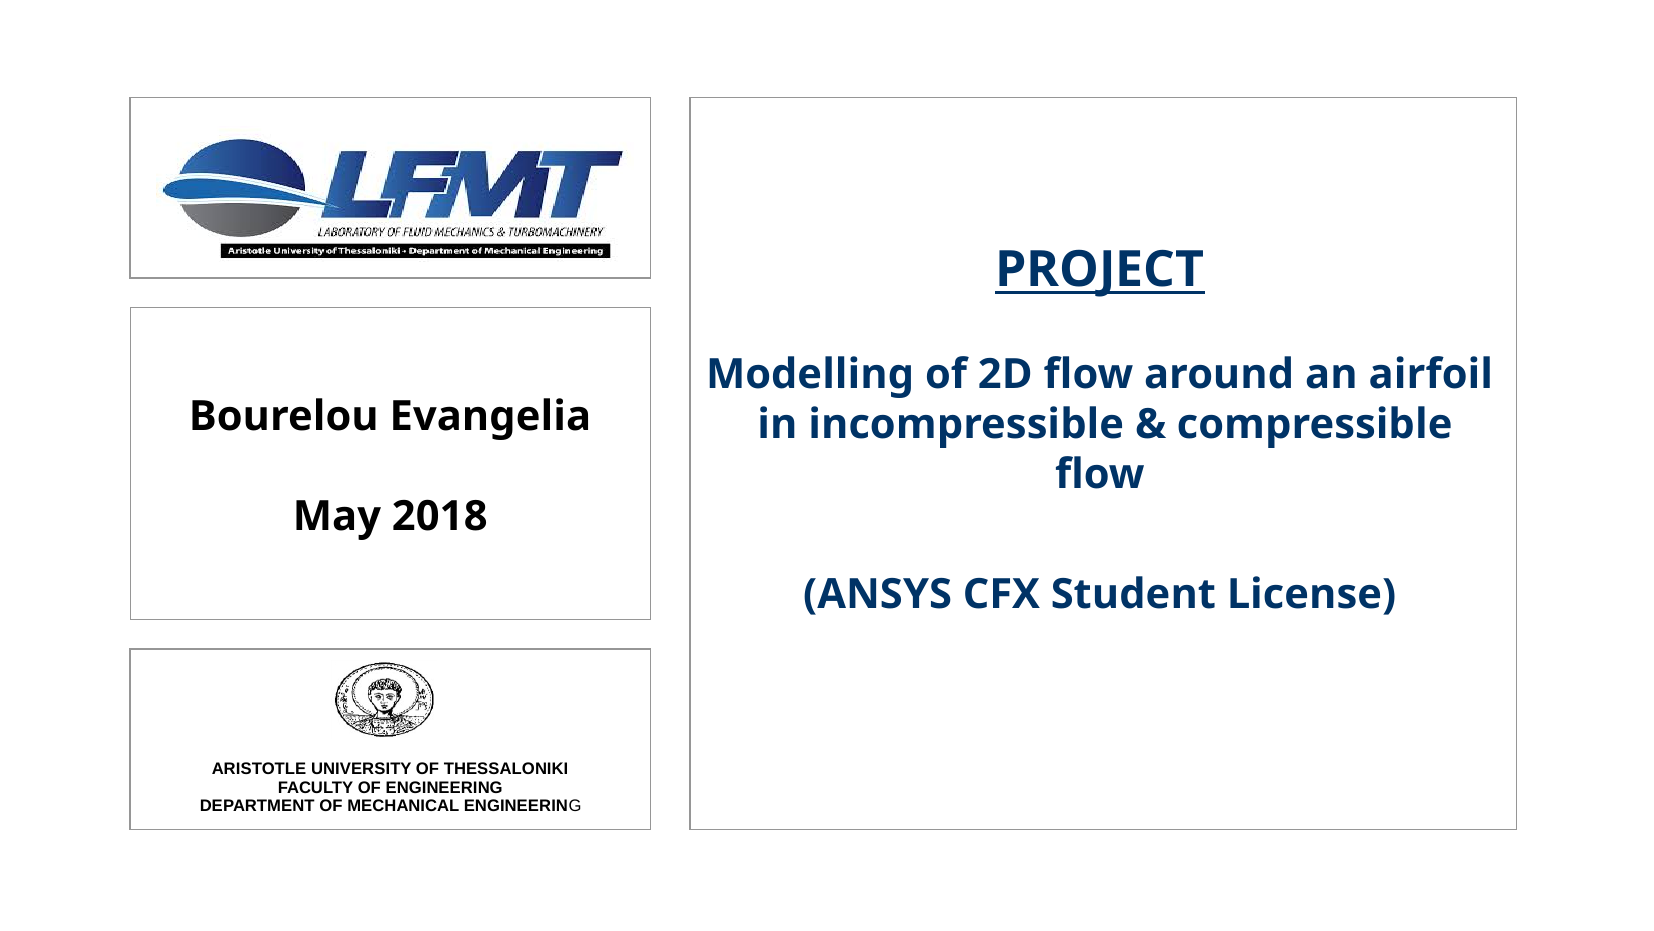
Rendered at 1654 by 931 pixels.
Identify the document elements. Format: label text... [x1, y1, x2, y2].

text_box ARISTOTLE UNIVERSITY OF THESSALONIKI FACULTY OF ENGINEERING DEPARTMENT OF MECHANICAL ENGINEERING [156, 751, 625, 823]
picture [331, 660, 437, 739]
subtitle PROJECT Modelling of 2D flow around an airfoil in incompressible & compressible flow (ANSYS CFX Student License) [686, 163, 1514, 760]
picture [156, 126, 634, 264]
title Bourelou Evangelia May 2018 [130, 307, 651, 620]
